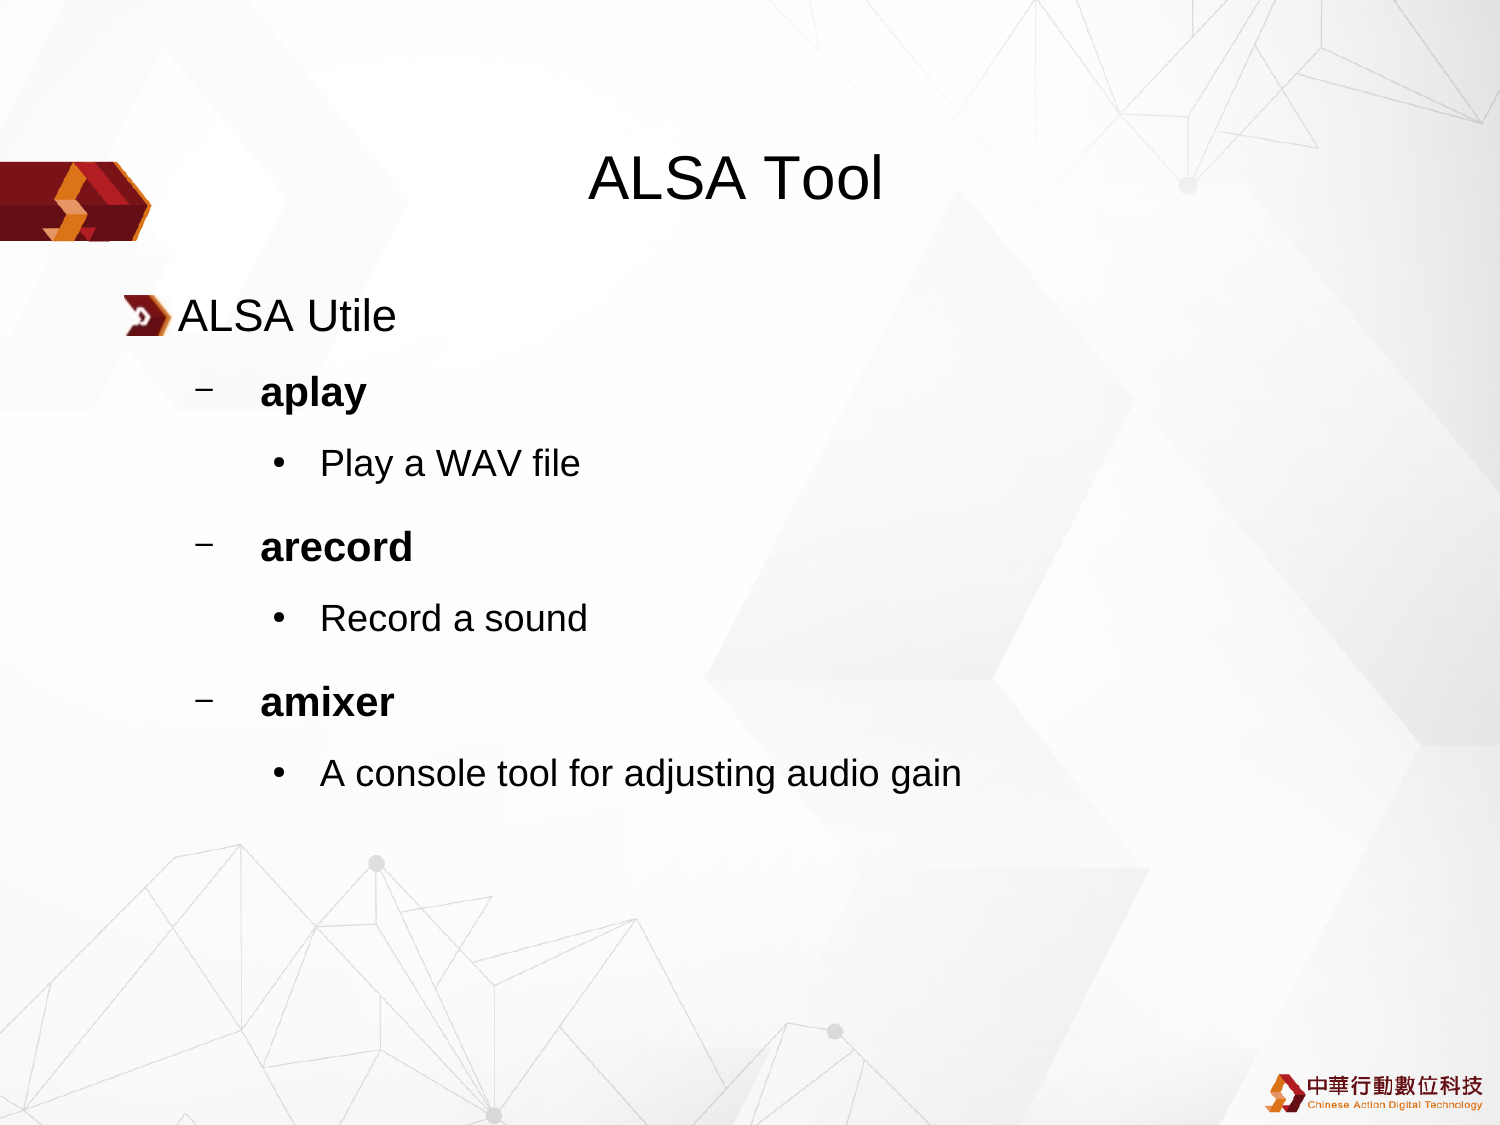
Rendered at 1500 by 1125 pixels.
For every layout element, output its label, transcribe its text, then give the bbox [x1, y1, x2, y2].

title ALSA Tool [107, 101, 1367, 255]
list ALSA Utile aplay Play a WAV file arecord Record a sound amixer A console tool for adjusting audio gain [107, 290, 1425, 957]
picture [0, 0, 1500, 1125]
